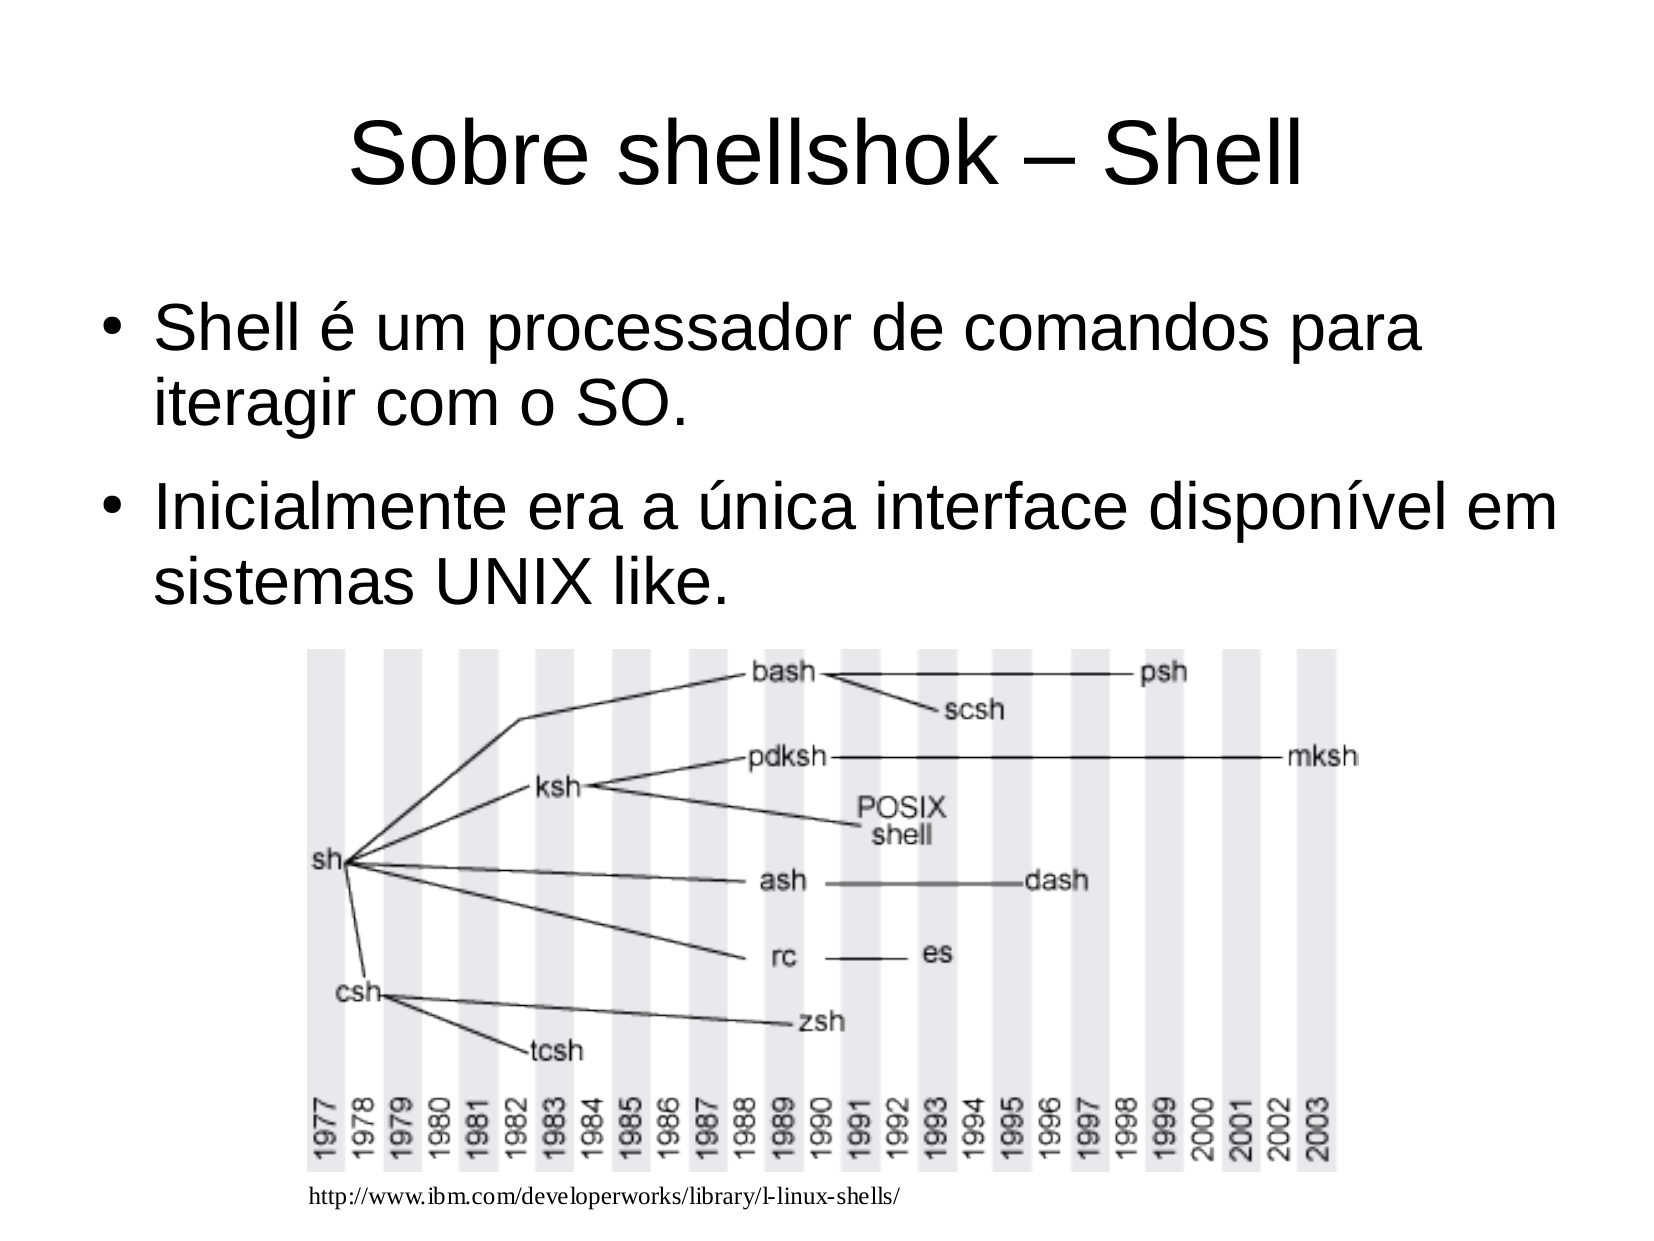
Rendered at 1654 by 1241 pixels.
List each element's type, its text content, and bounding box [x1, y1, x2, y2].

picture [307, 649, 1359, 1172]
title Sobre shellshok – Shell [82, 49, 1571, 257]
list Shell é um processador de comandos para iteragir com o SO. Inicialmente era a única interface disponível em sistemas UNIX like. [82, 290, 1571, 1010]
chart [189, 1062, 1193, 1240]
